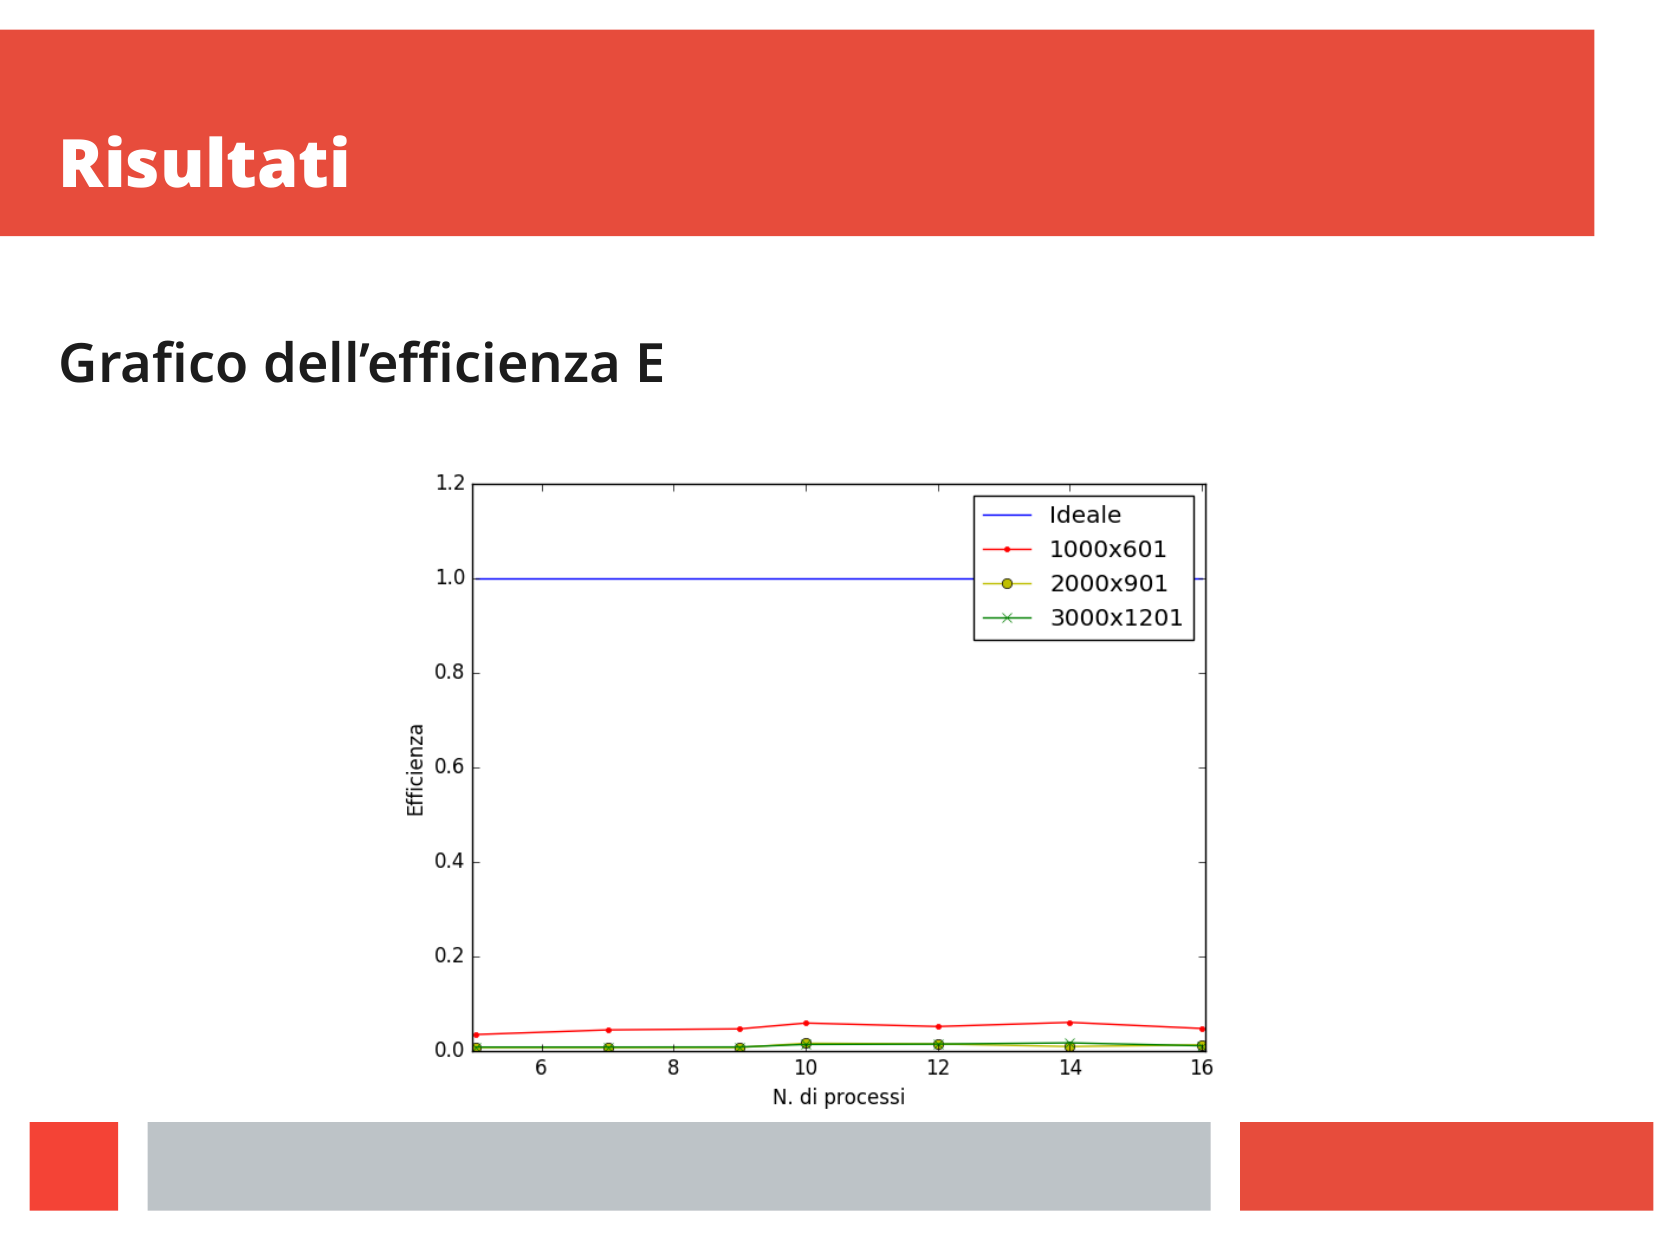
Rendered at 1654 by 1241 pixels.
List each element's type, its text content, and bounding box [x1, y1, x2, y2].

list Grafico dell’efficienza E [59, 324, 1565, 1093]
title Risultati [59, 59, 1595, 207]
picture [354, 413, 1300, 1123]
